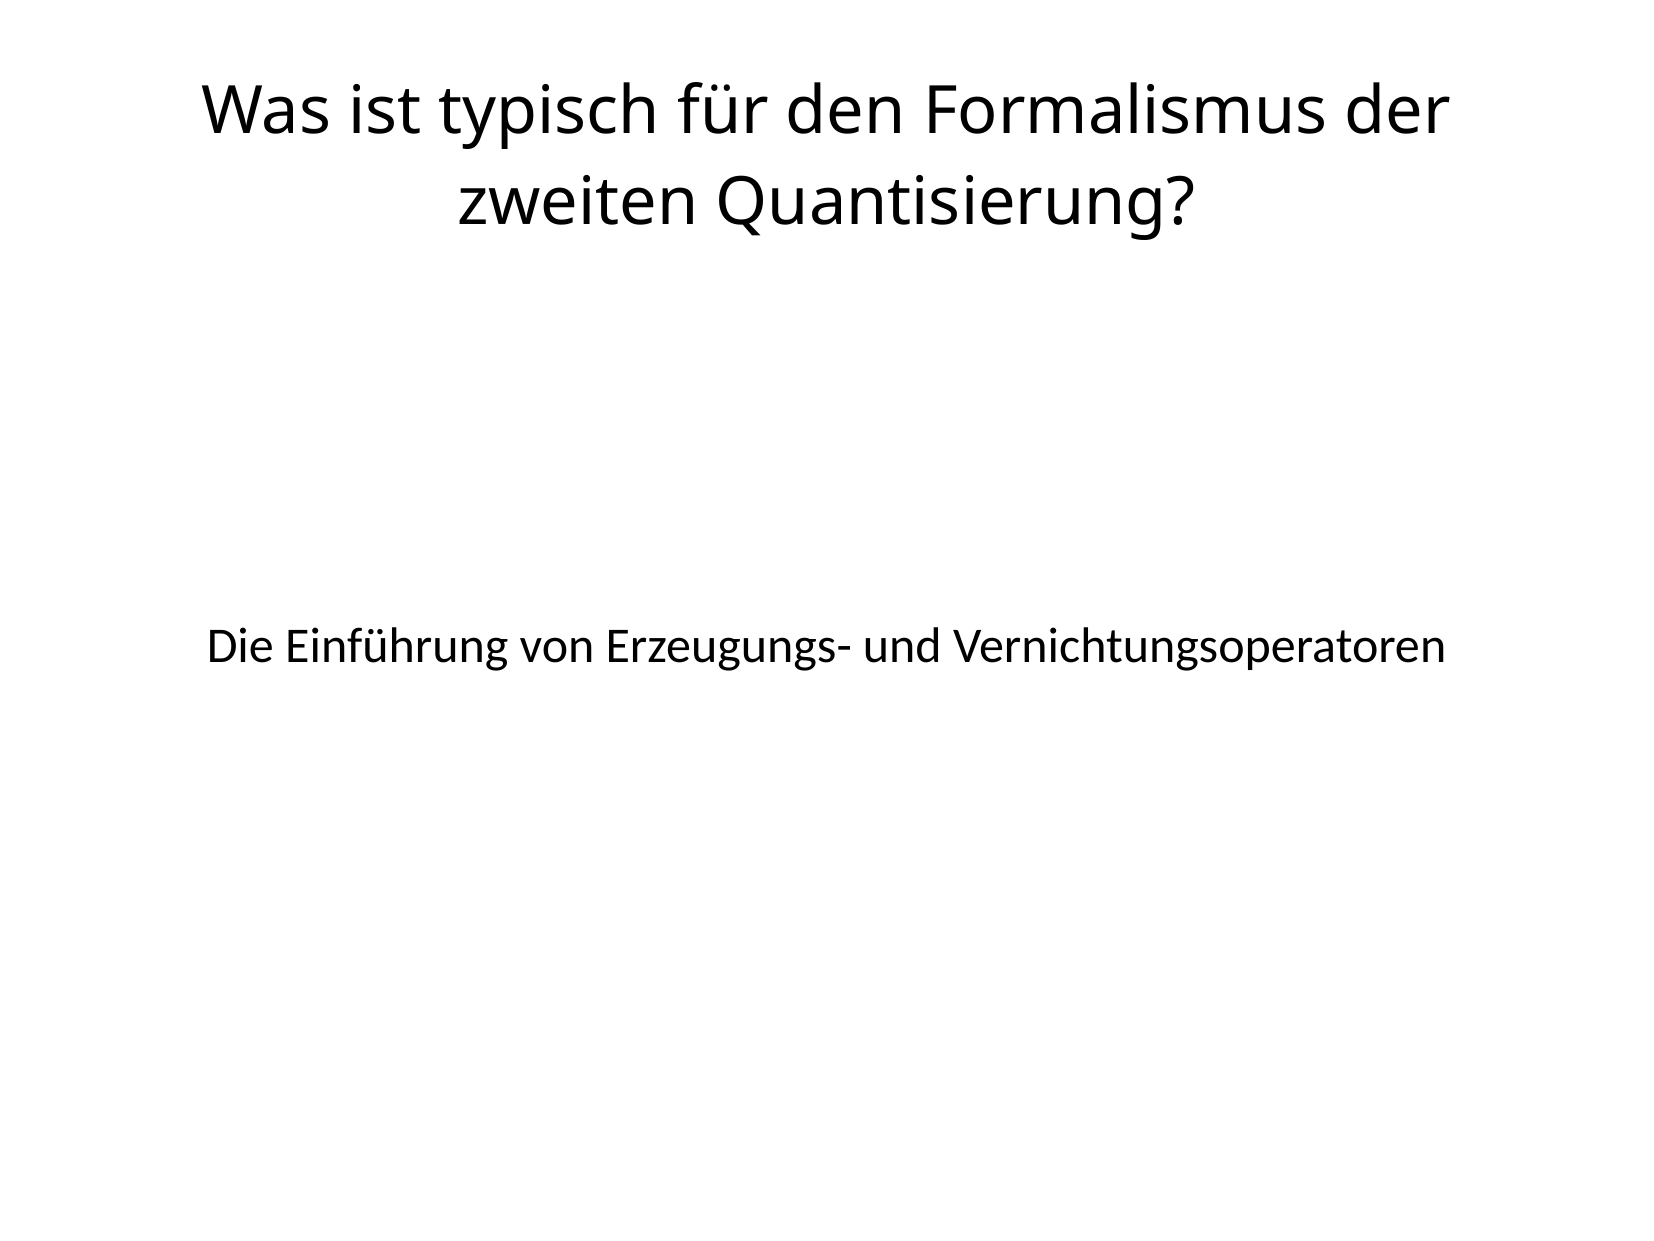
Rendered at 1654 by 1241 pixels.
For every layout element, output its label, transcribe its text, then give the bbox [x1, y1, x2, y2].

subtitle Die Einführung von Erzeugungs- und Vernichtungsoperatoren [82, 290, 1571, 1010]
title Was ist typisch für den Formalismus der zweiten Quantisierung? [82, 49, 1571, 257]
